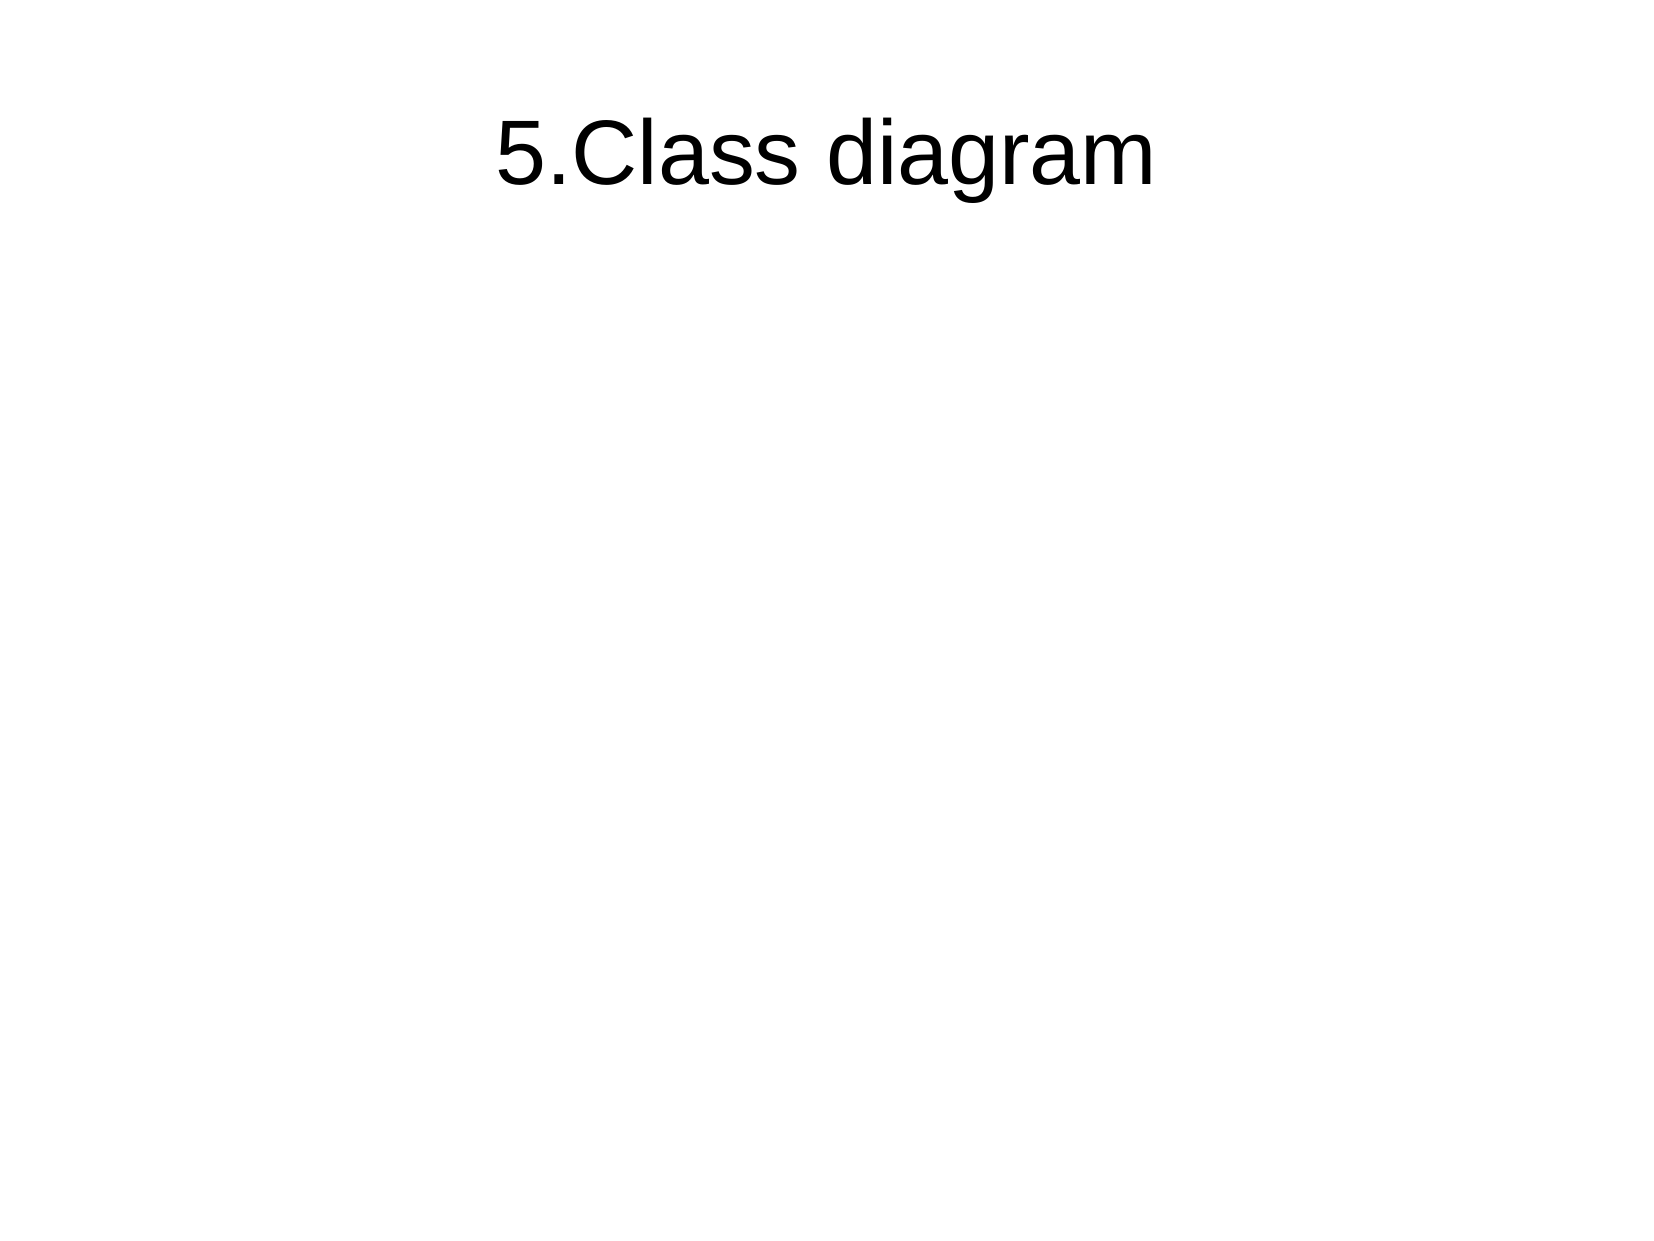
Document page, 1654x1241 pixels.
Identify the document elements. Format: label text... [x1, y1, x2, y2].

title 5.Class diagram [82, 49, 1571, 257]
